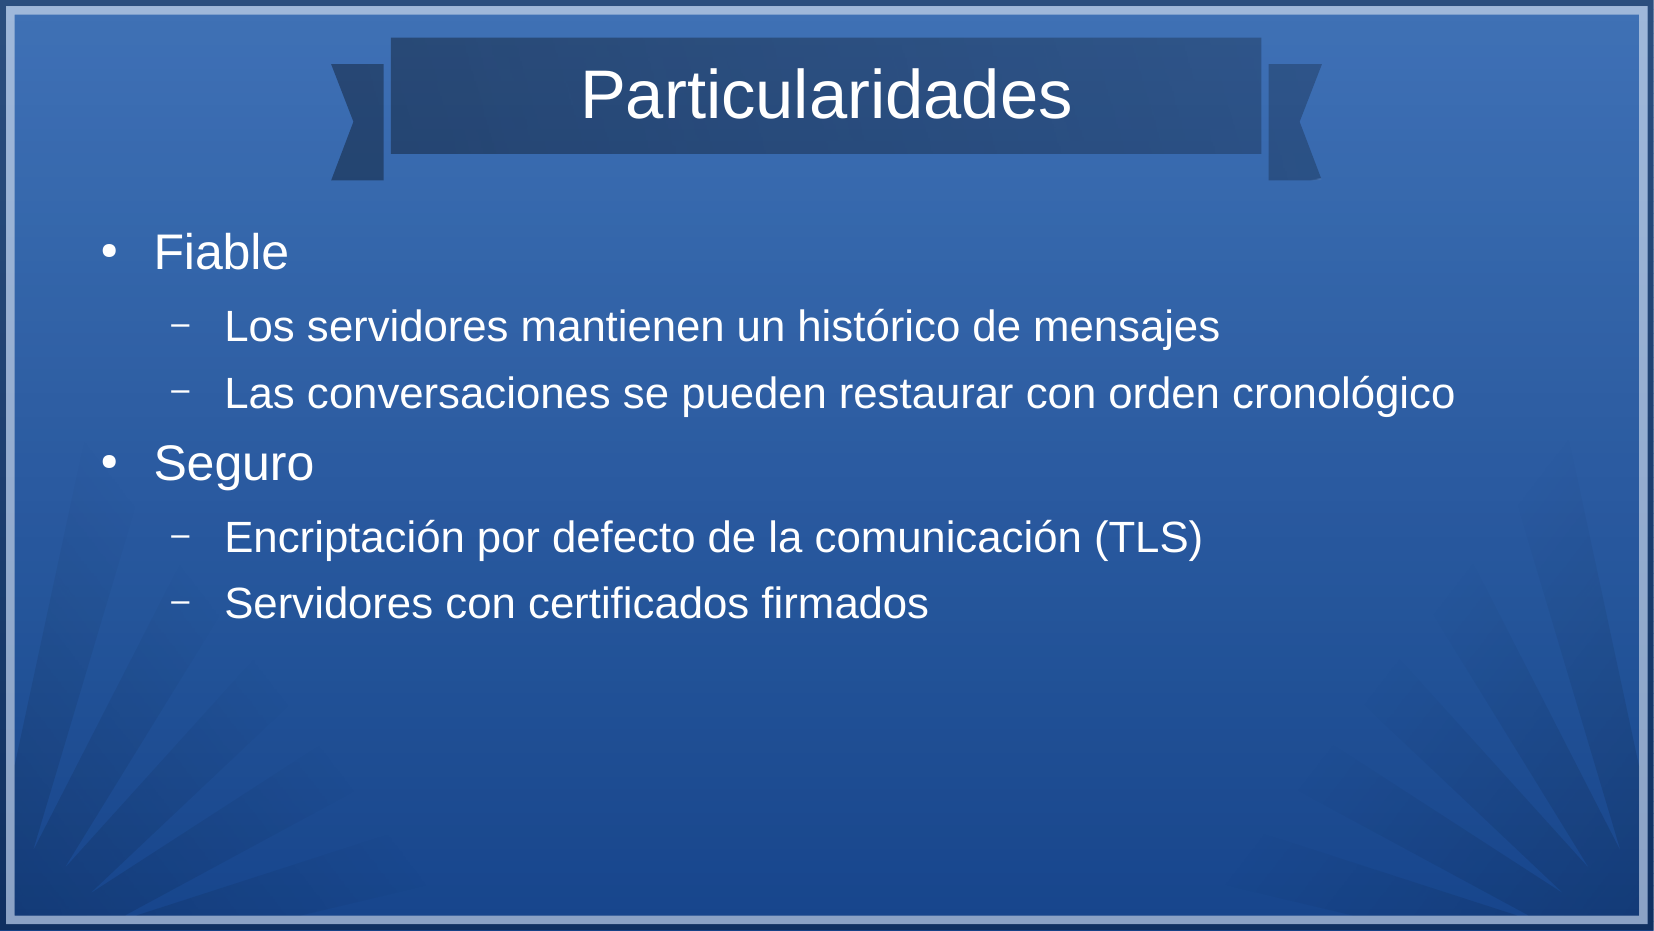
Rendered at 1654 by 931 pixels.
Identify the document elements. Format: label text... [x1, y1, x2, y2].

title Particularidades [389, 35, 1264, 154]
list Fiable Los servidores mantienen un histórico de mensajes Las conversaciones se pueden restaurar con orden cronológico Seguro Encriptación por defecto de la comunicación (TLS) Servidores con certificados firmados [82, 224, 1571, 848]
